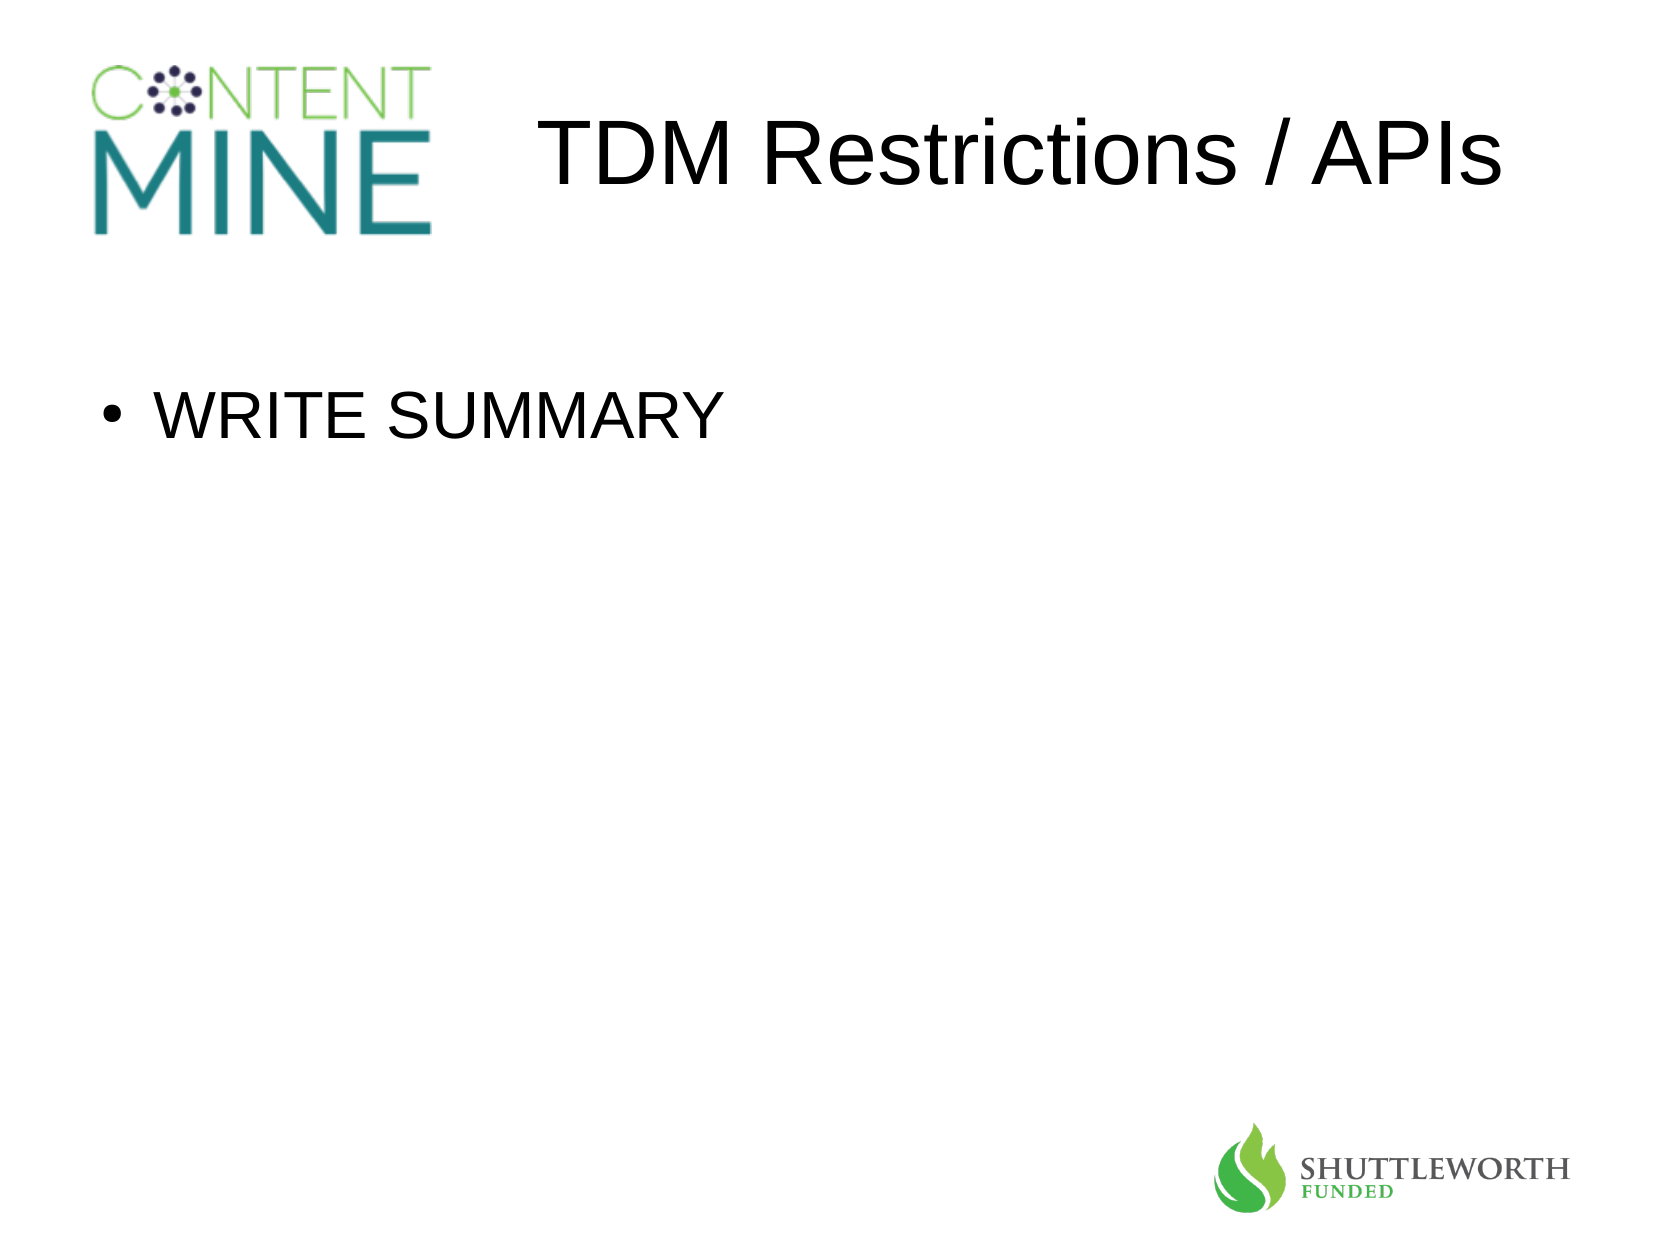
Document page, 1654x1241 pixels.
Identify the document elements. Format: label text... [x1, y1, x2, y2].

picture [91, 64, 432, 236]
title TDM Restrictions / APIs [472, 49, 1571, 257]
picture [1200, 1112, 1581, 1222]
list WRITE SUMMARY [82, 377, 1571, 1010]
